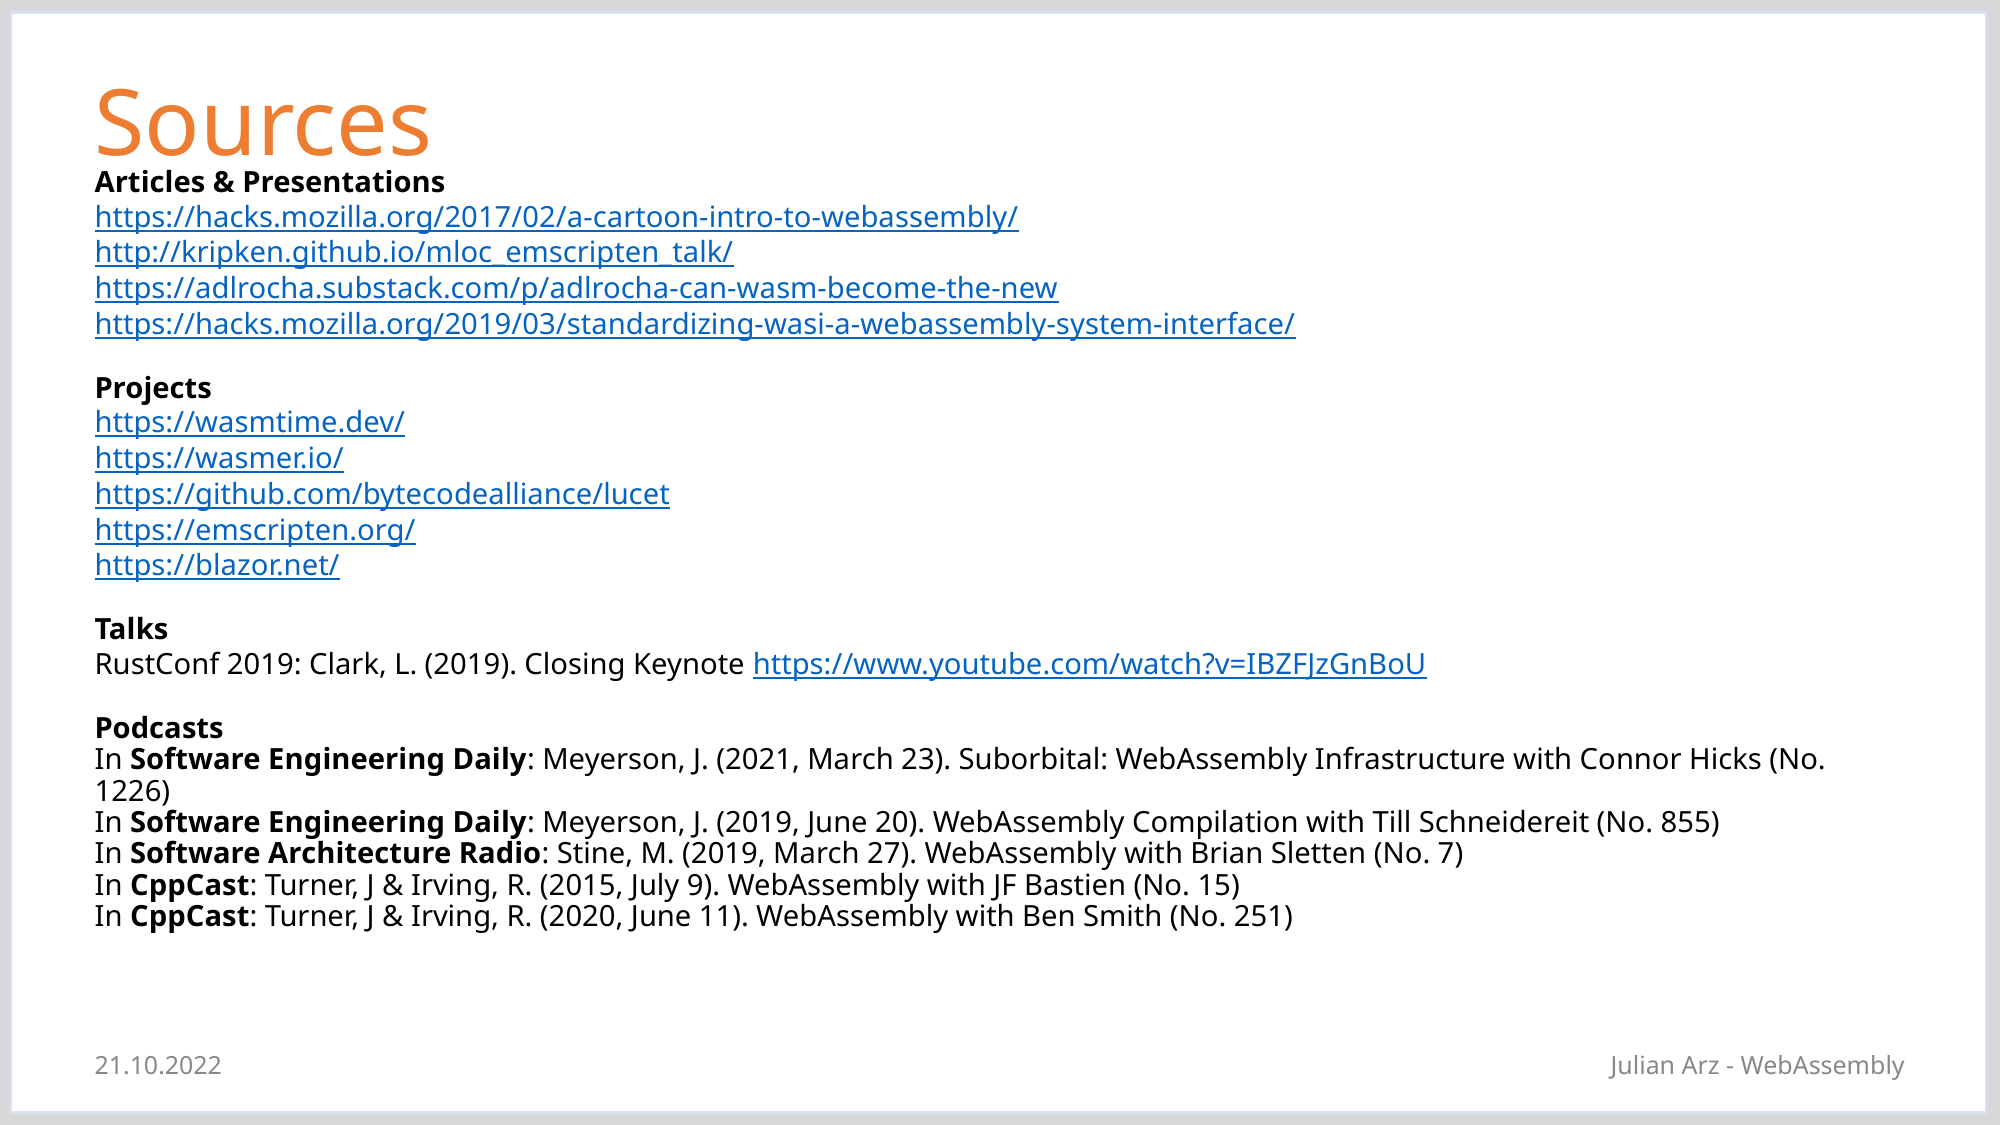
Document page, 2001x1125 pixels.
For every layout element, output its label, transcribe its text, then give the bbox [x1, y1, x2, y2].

footer Julian Arz - WebAssembly [546, 1035, 1921, 1096]
list Articles & Presentations https://hacks.mozilla.org/2017/02/a-cartoon-intro-to-webassembly/ http://kripken.github.io/mloc_emscripten_talk/ https://adlrocha.substack.com/p/adlrocha-can-wasm-become-the-new https://hacks.mozilla.org/2019/03/standardizing-wasi-a-webassembly-system-interface/ Projects https://wasmtime.dev/ https://wasmer.io/ https://github.com/bytecodealliance/lucet https://emscripten.org/ https://blazor.net/ Talks RustConf 2019: Clark, L. (2019). Closing Keynote https://www.youtube.com/watch?v=IBZFJzGnBoU Podcasts In Software Engineering Daily: Meyerson, J. (2021, March 23). Suborbital: WebAssembly Infrastructure with Connor Hicks (No. 1226) In Software Engineering Daily: Meyerson, J. (2019, June 20). WebAssembly Compilation with Till Schneidereit (No. 855) In Software Architecture Radio: Stine, M. (2019, March 27). WebAssembly with Brian Sletten (No. 7) In CppCast: Turner, J & Irving, R. (2015, July 9). WebAssembly with JF Bastien (No. 15) In CppCast: Turner, J & Irving, R. (2020, June 11). WebAssembly with Ben Smith (No. 251) [79, 159, 1921, 1014]
slide_number 21.10.2022 [79, 1035, 530, 1096]
title Sources [79, 59, 1921, 159]
